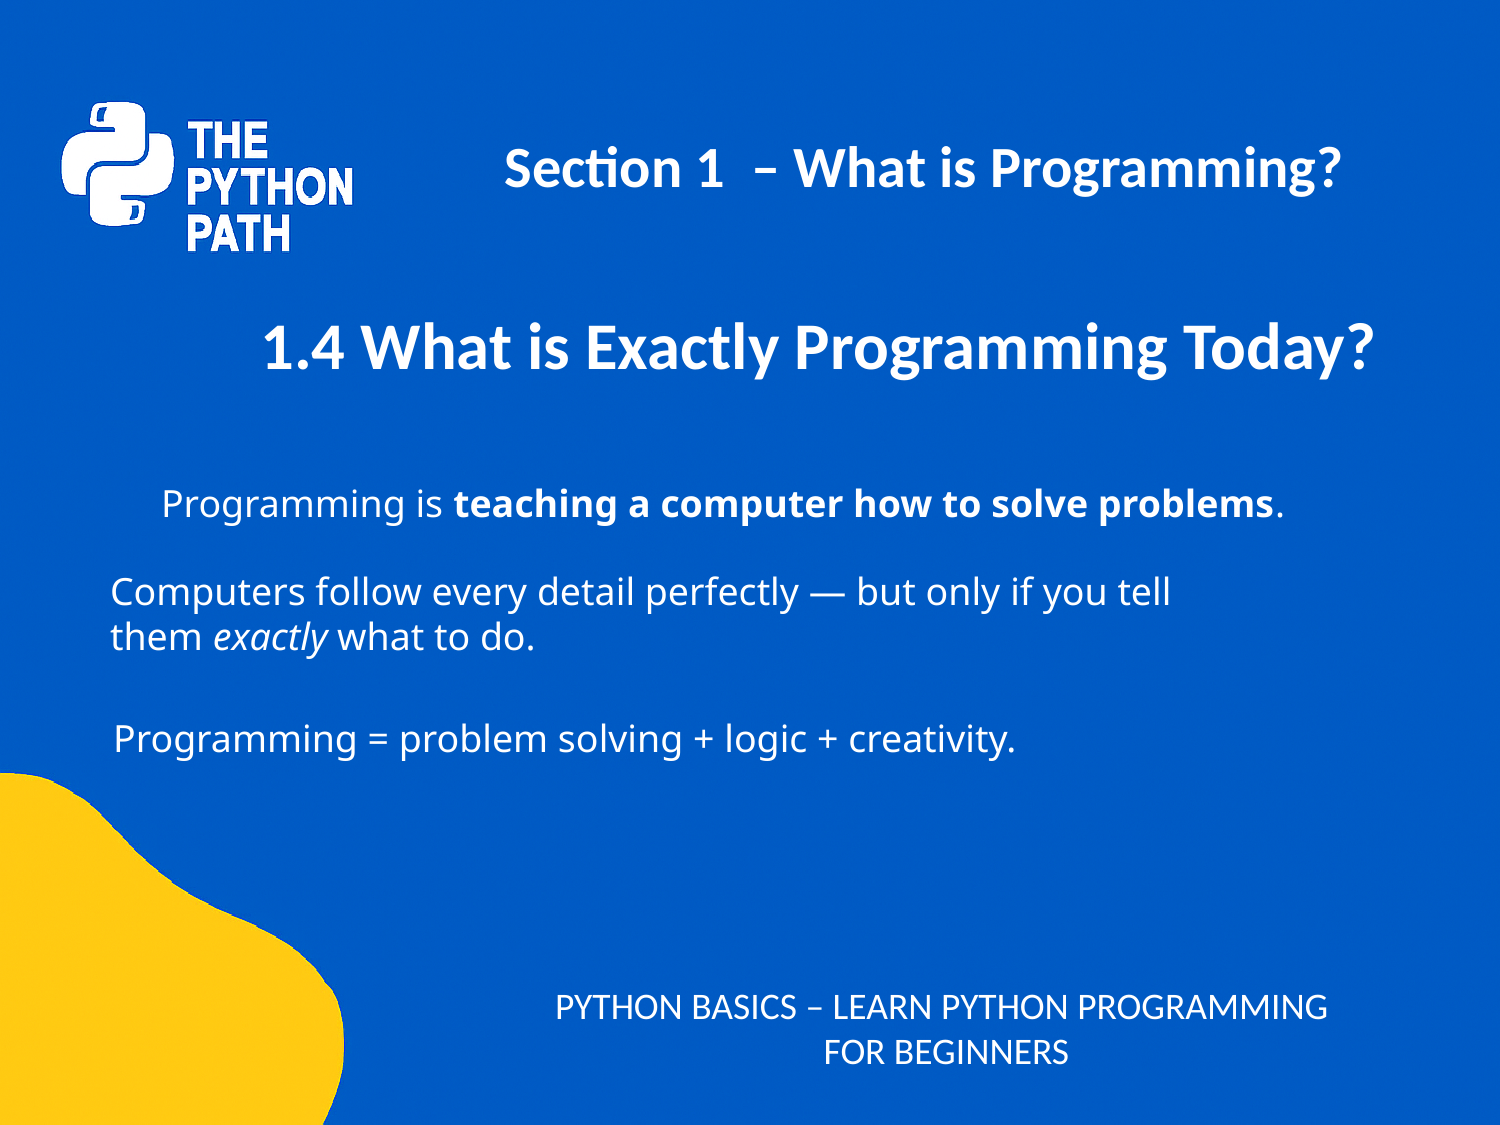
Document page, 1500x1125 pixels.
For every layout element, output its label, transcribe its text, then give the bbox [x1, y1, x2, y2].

picture [0, 0, 1500, 1125]
text_box Section 1 – What is Programming? [490, 121, 1359, 207]
text_box Computers follow every detail perfectly — but only if you tell them exactly what to do. [95, 560, 1188, 666]
text_box Programming = problem solving + logic + creativity. [98, 707, 1033, 768]
text_box PYTHON BASICS – LEARN PYTHON PROGRAMMING FOR BEGINNERS [540, 974, 1345, 1080]
text_box 1.4 What is Exactly Programming Today? [245, 295, 1393, 390]
text_box Programming is teaching a computer how to solve problems. [146, 472, 1300, 533]
